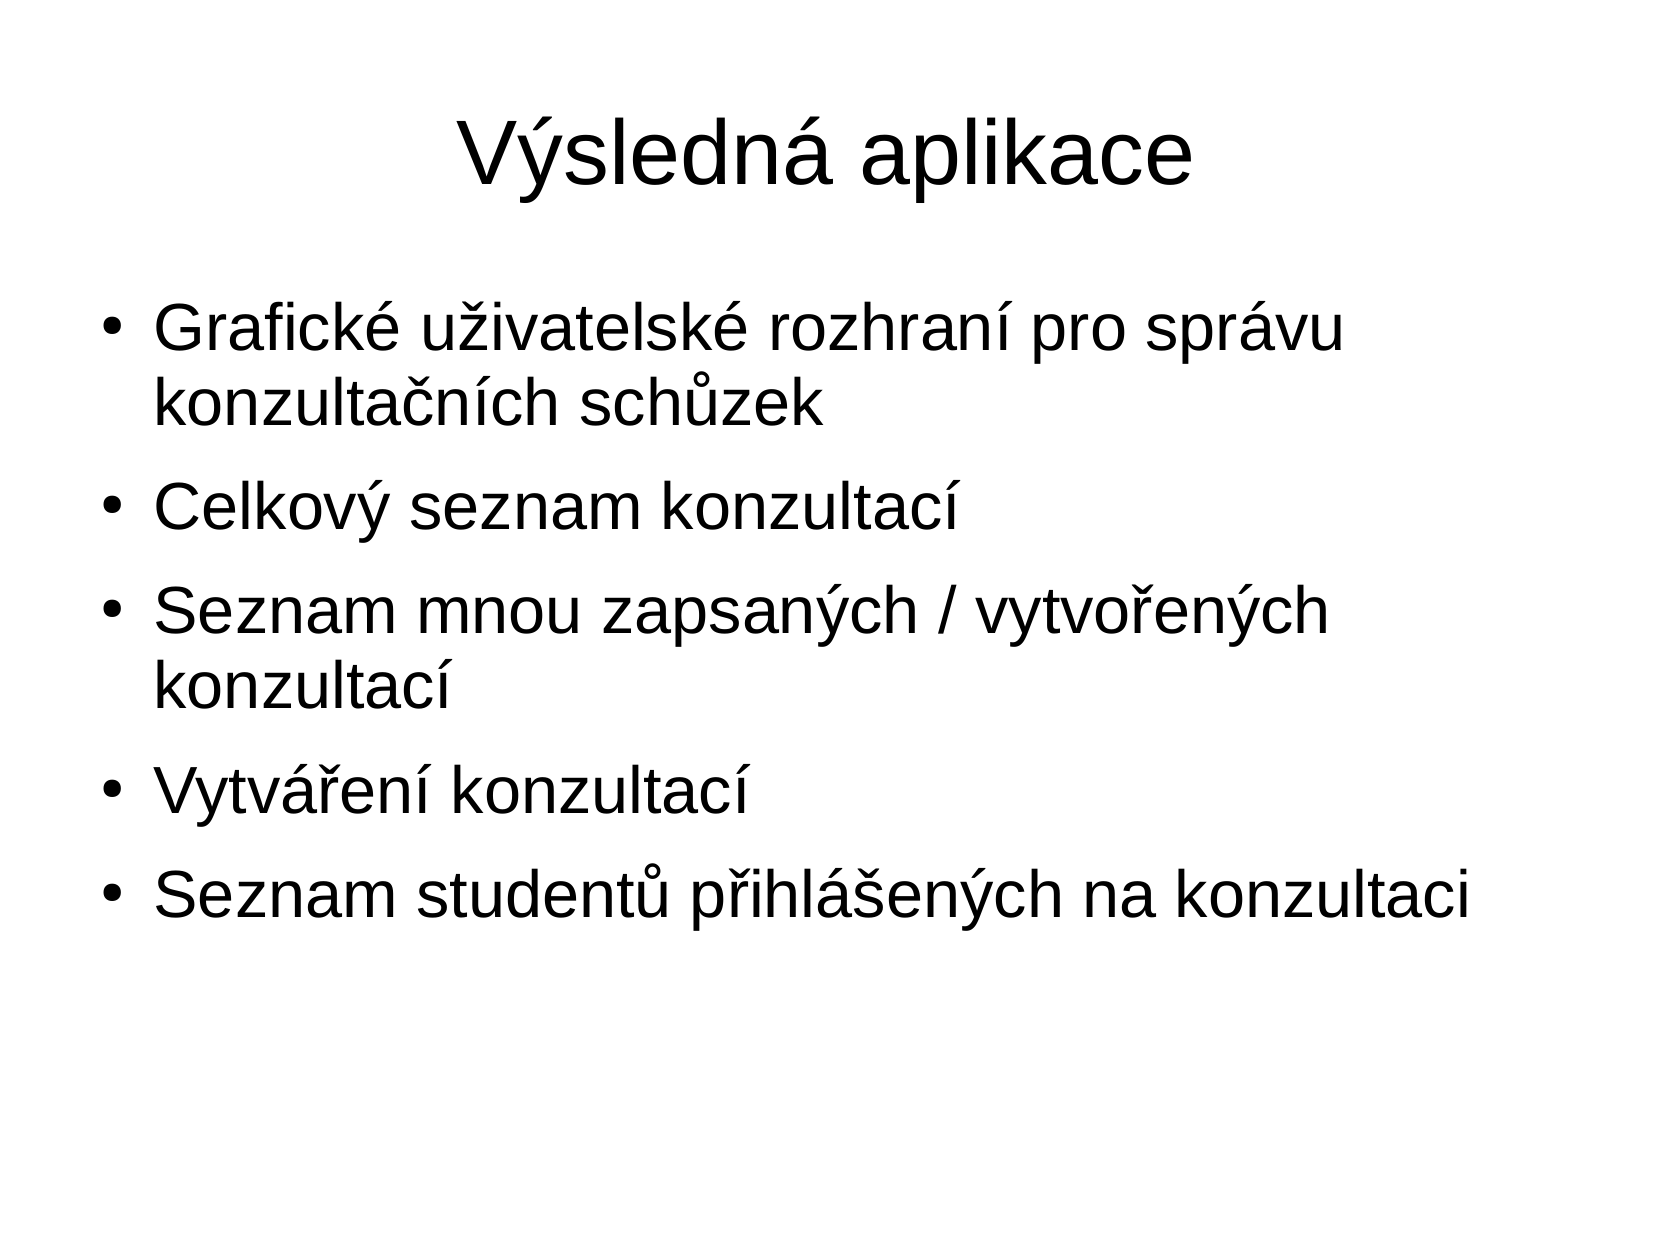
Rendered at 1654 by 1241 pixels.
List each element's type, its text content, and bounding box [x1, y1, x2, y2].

title Výsledná aplikace [82, 49, 1571, 257]
list Grafické uživatelské rozhraní pro správu konzultačních schůzek Celkový seznam konzultací Seznam mnou zapsaných / vytvořených konzultací Vytváření konzultací Seznam studentů přihlášených na konzultaci [82, 290, 1571, 1010]
